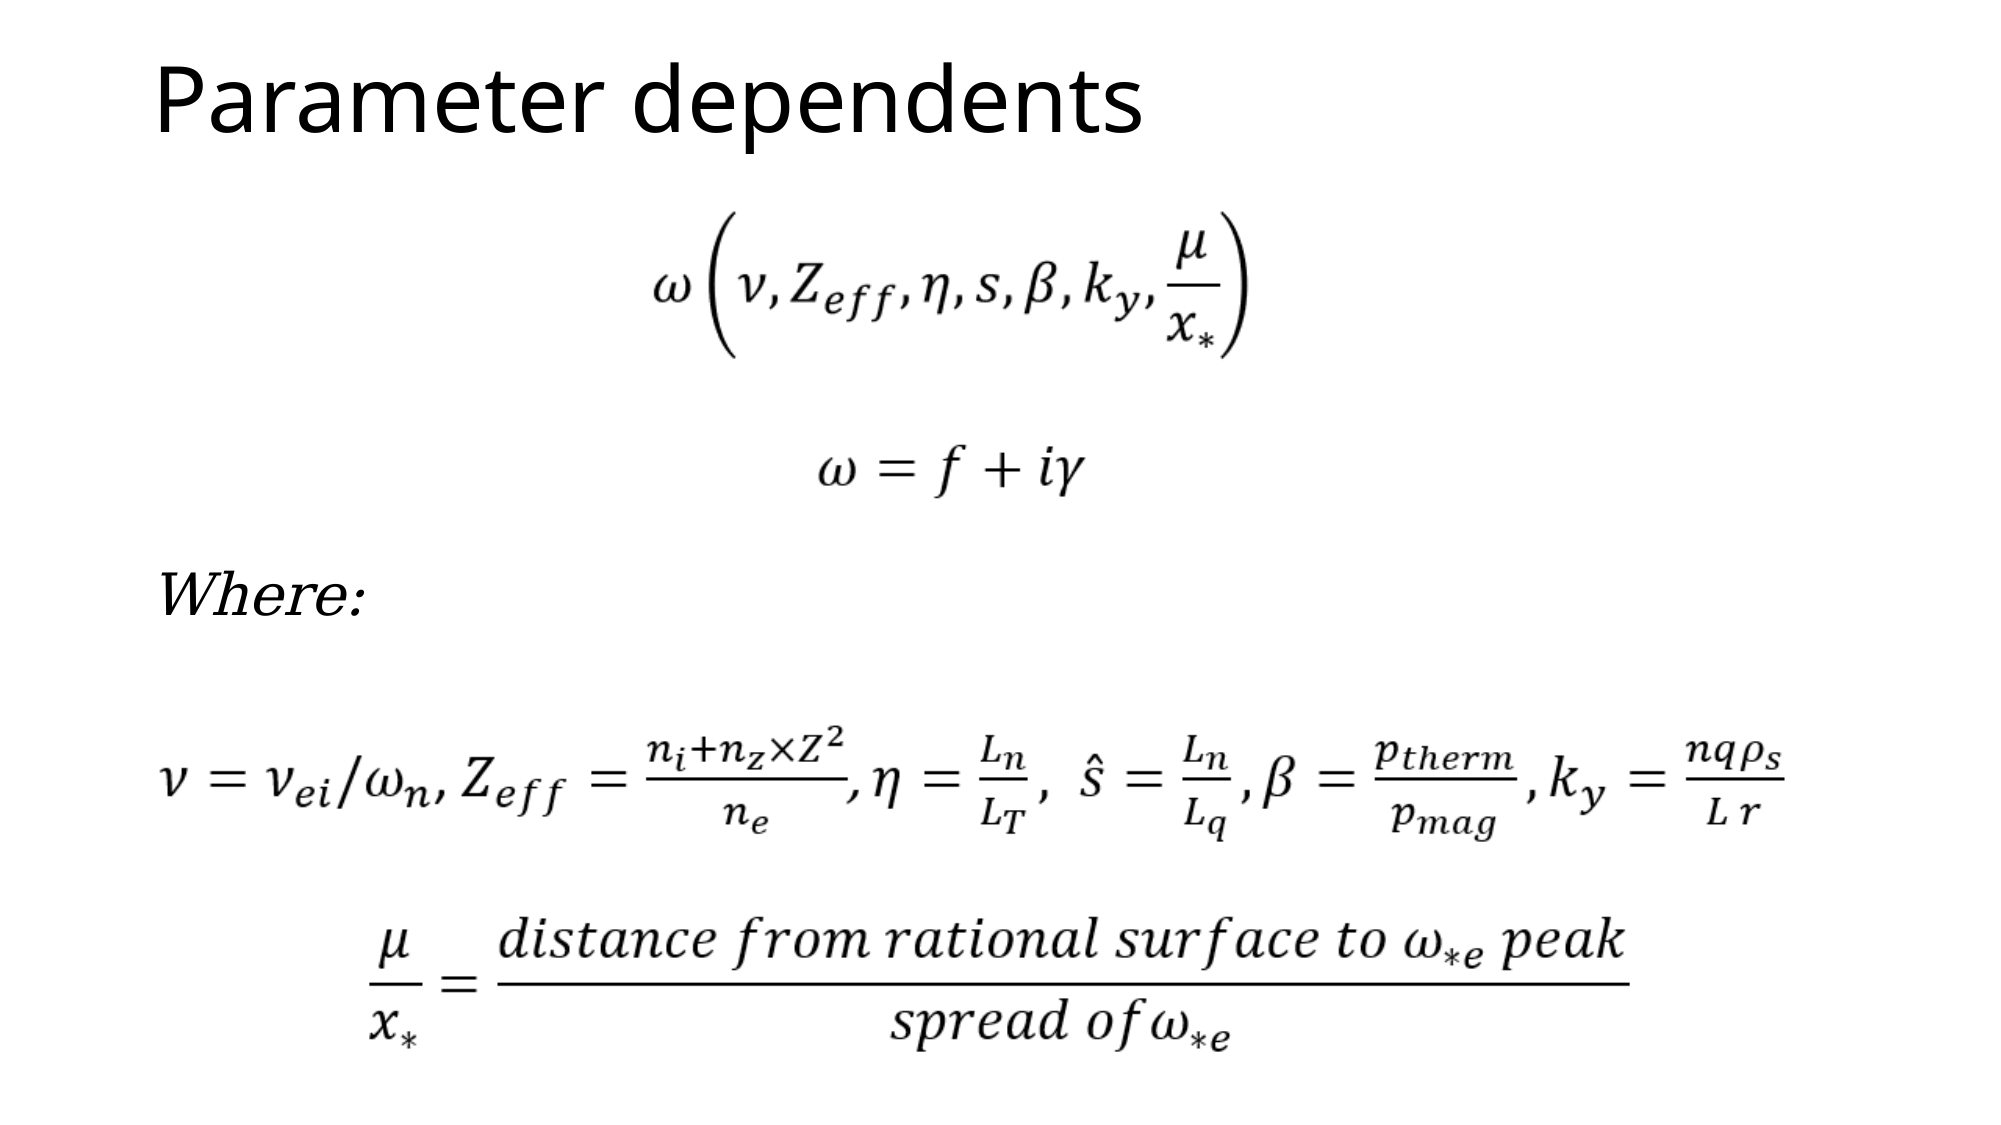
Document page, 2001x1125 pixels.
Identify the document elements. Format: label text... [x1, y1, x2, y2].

picture [135, 646, 1863, 1088]
list Where: [135, 299, 1811, 751]
title Parameter dependents [137, 0, 1863, 212]
picture [562, 168, 1330, 299]
